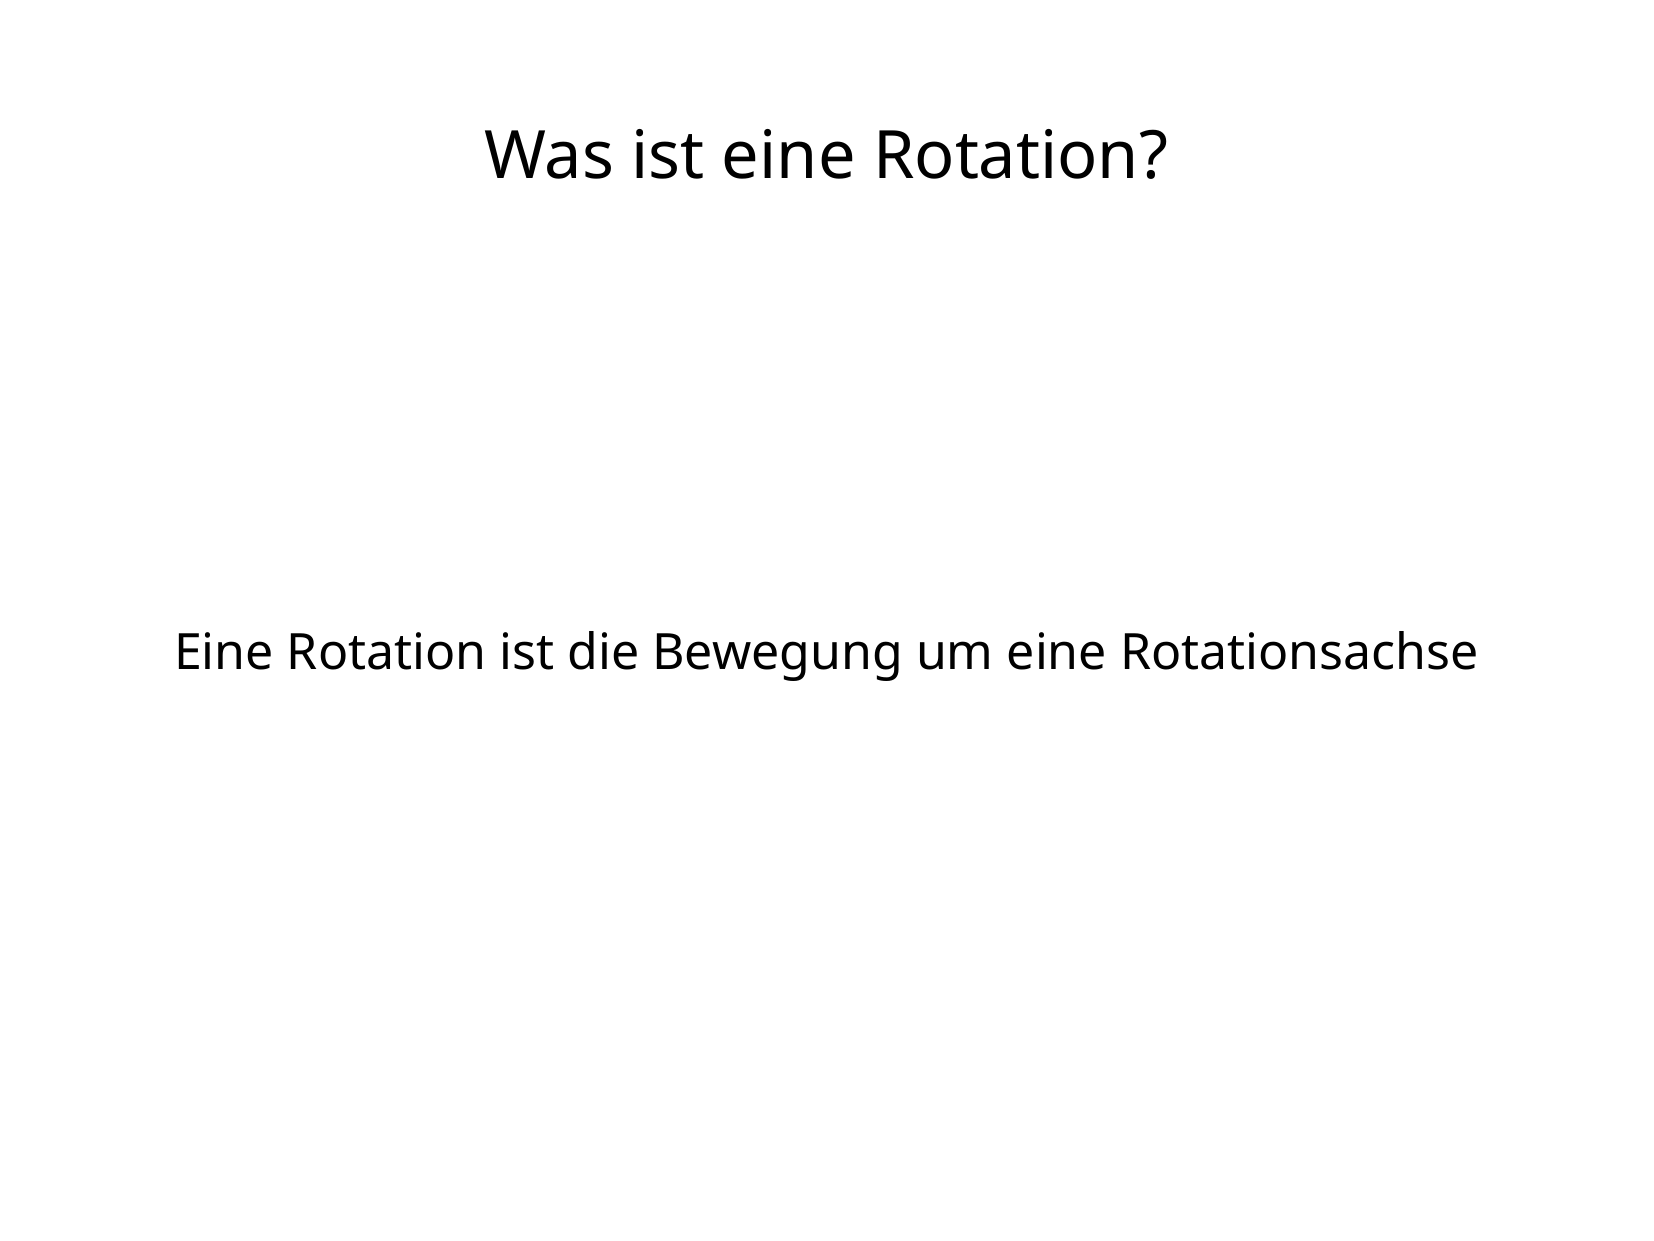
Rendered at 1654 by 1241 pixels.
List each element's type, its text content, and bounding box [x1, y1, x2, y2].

title Was ist eine Rotation? [82, 49, 1571, 257]
subtitle Eine Rotation ist die Bewegung um eine Rotationsachse [82, 290, 1571, 1010]
